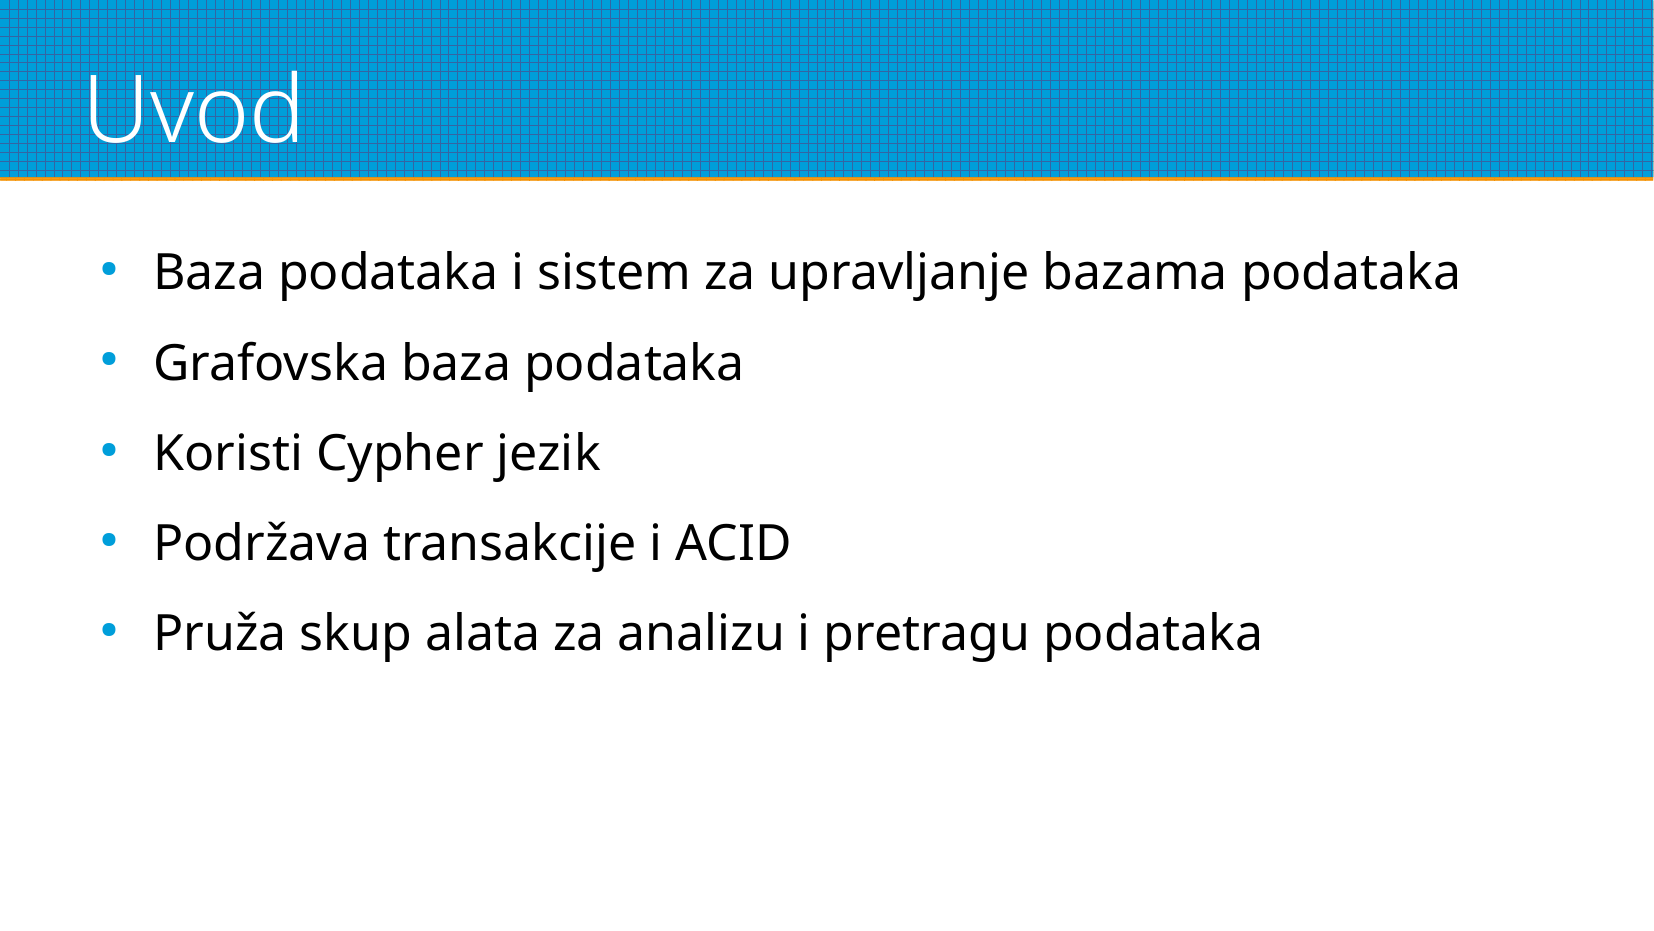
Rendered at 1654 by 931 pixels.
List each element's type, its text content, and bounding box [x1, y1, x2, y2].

title Uvod [82, 14, 1571, 171]
list Baza podataka i sistem za upravljanje bazama podataka Grafovska baza podataka Koristi Cypher jezik Podržava transakcije i ACID Pruža skup alata za analizu i pretragu podataka [82, 236, 1563, 811]
